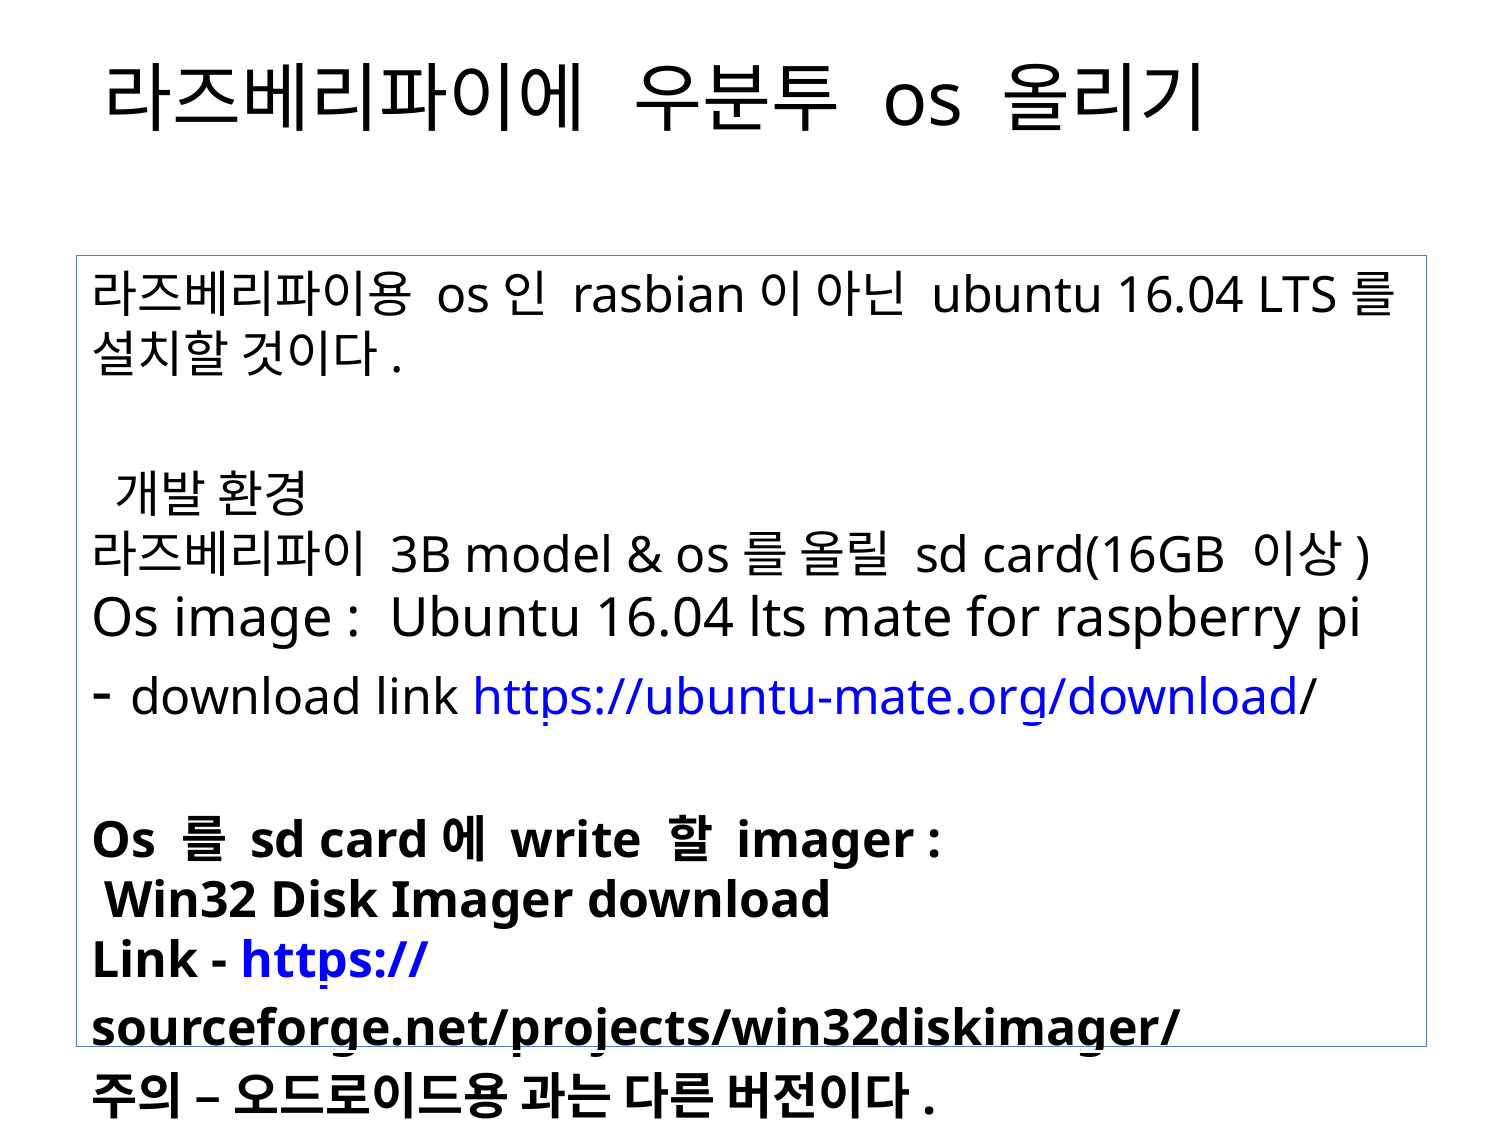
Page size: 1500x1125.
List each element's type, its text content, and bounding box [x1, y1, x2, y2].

text_box 라즈베리파이에 우분투 os 올리기 [88, 42, 1329, 148]
text_box 라즈베리파이용 os인 rasbian이 아닌 ubuntu 16.04 LTS를 설치할 것이다. 개발 환경 라즈베리파이 3B model & os를 올릴 sd card(16GB 이상) Os image : Ubuntu 16.04 lts mate for raspberry pi - download link https://ubuntu-mate.org/download/ Os 를 sd card에 write 할 imager : Win32 Disk Imager download Link - https://sourceforge.net/projects/win32diskimager/ 주의 – 오드로이드용 과는 다른 버전이다. [76, 255, 1427, 1047]
